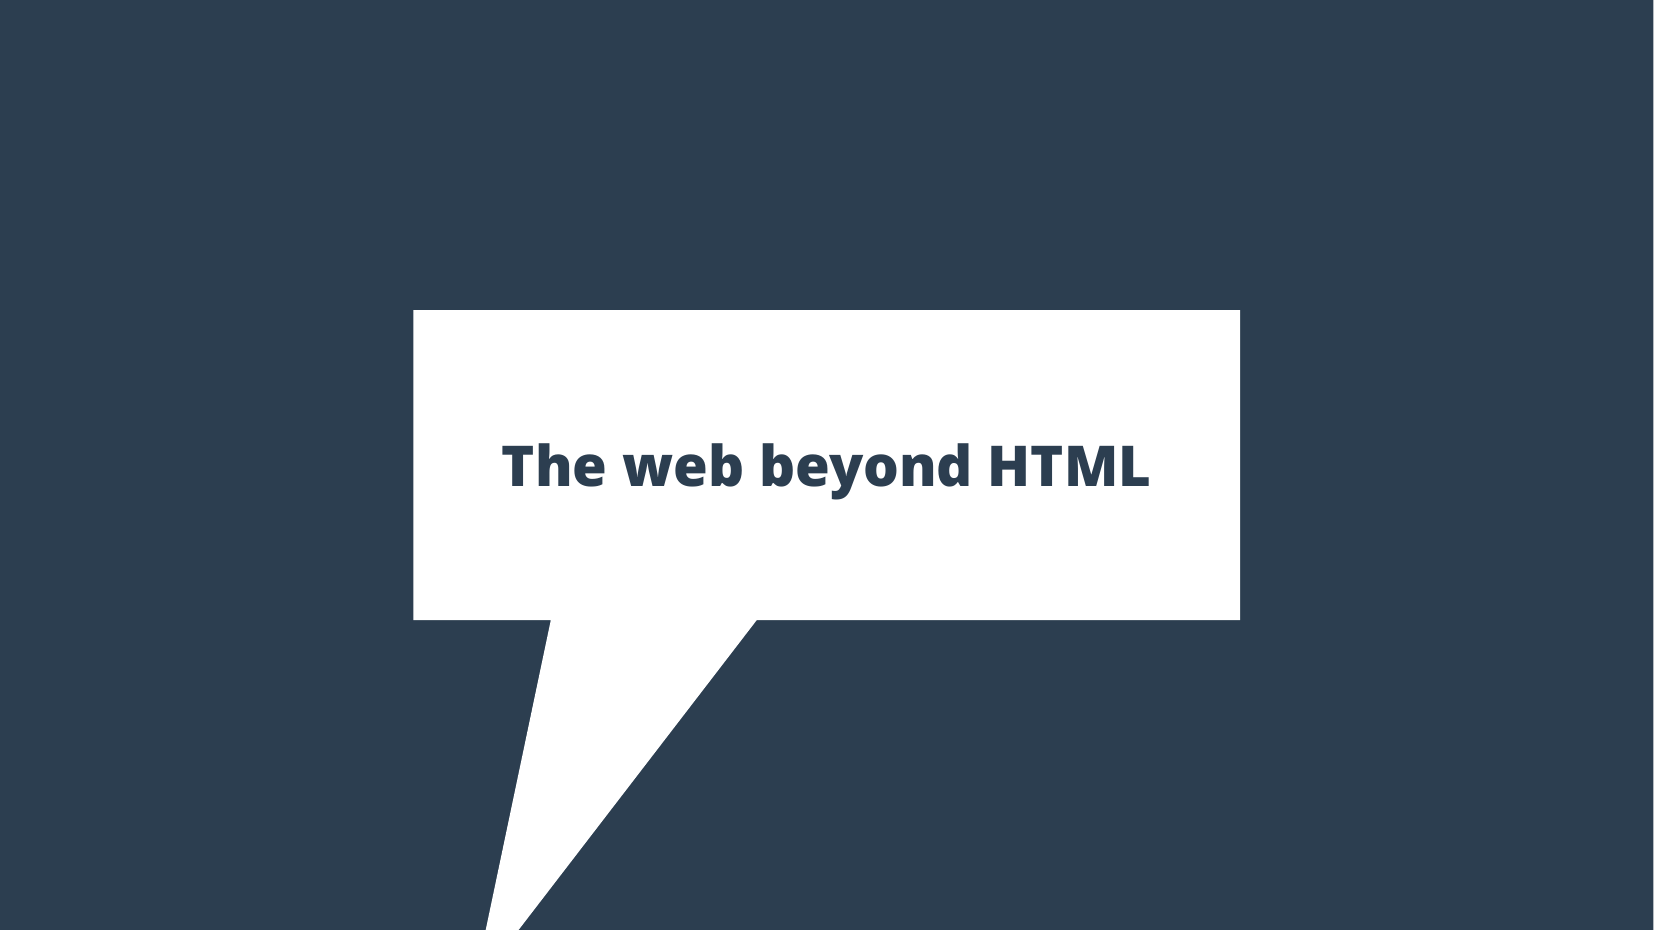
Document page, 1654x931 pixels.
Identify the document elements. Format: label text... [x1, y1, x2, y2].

title The web beyond HTML [442, 332, 1211, 598]
